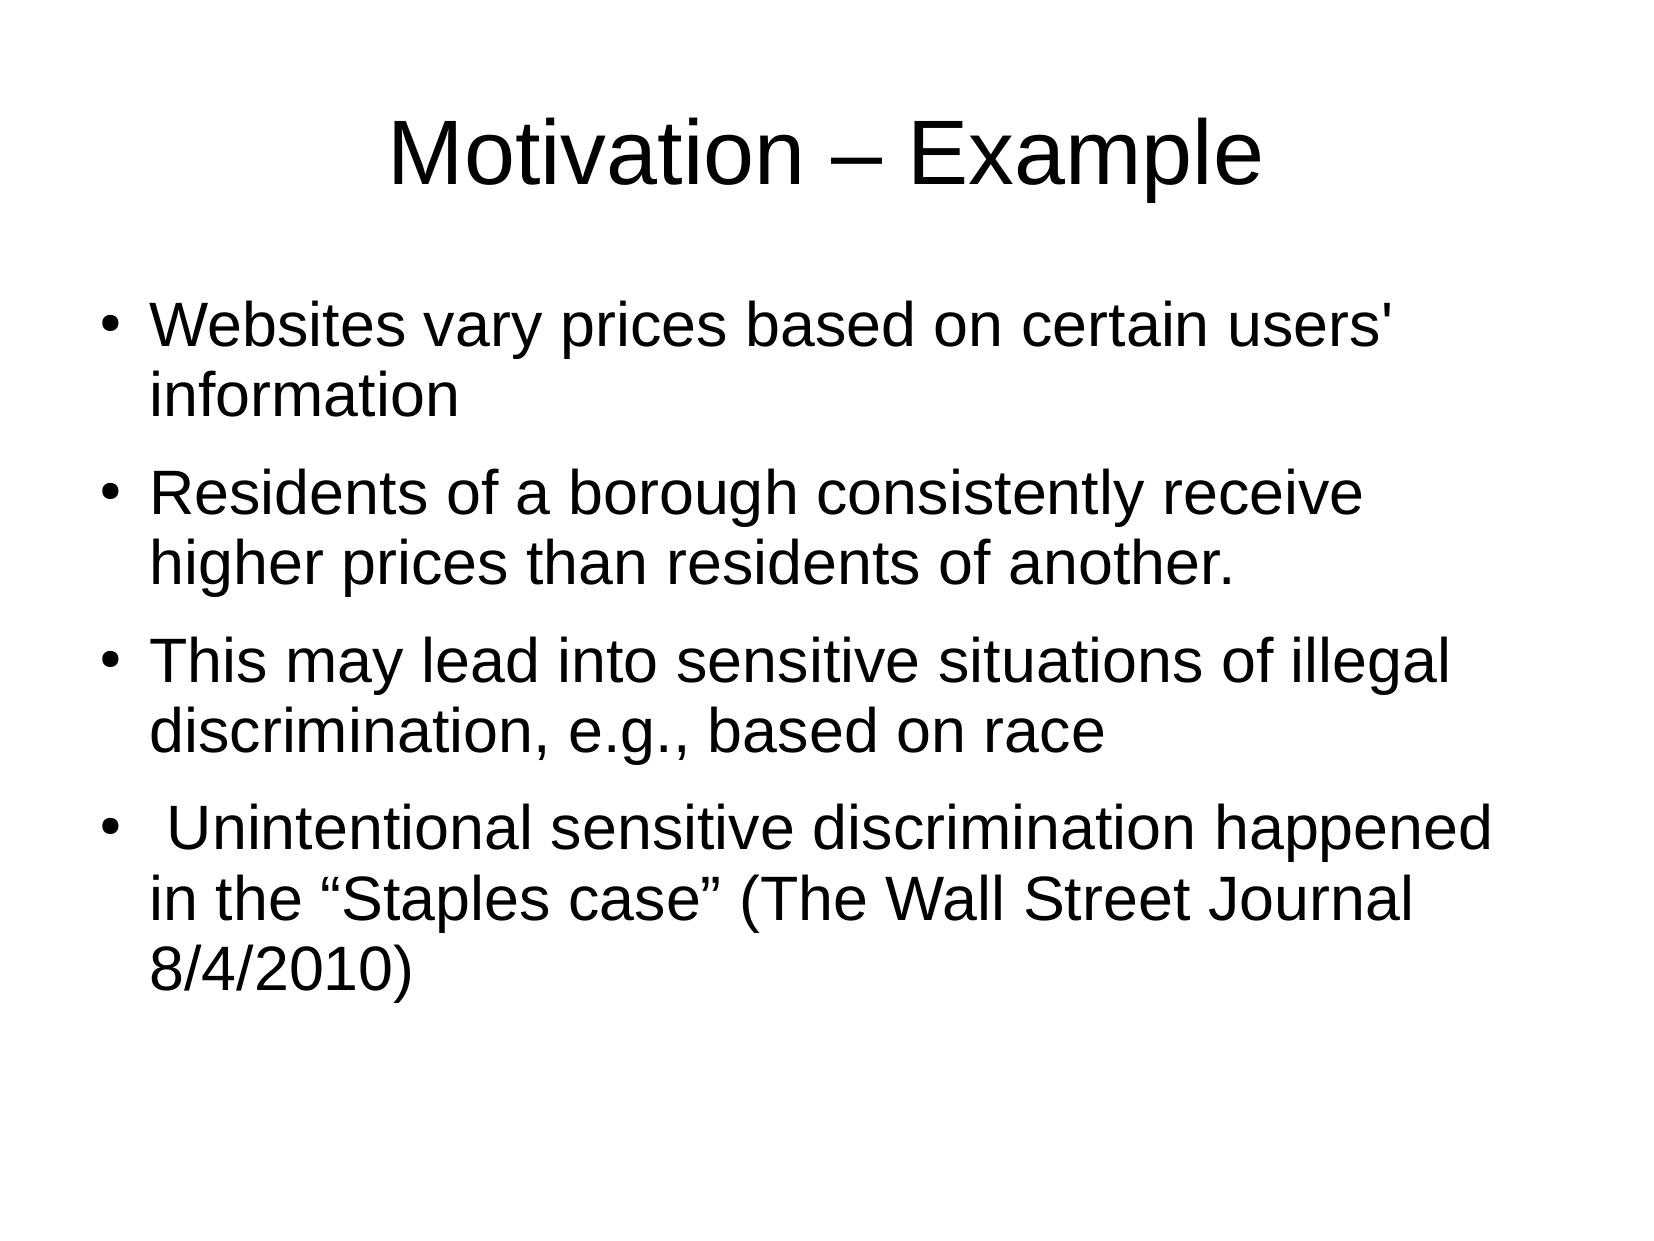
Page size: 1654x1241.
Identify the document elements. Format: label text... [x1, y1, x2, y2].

title Motivation – Example [82, 49, 1571, 257]
list Websites vary prices based on certain users' information Residents of a borough consistently receive higher prices than residents of another. This may lead into sensitive situations of illegal discrimination, e.g., based on race Unintentional sensitive discrimination happened in the “Staples case” (The Wall Street Journal 8/4/2010) [82, 290, 1538, 1010]
